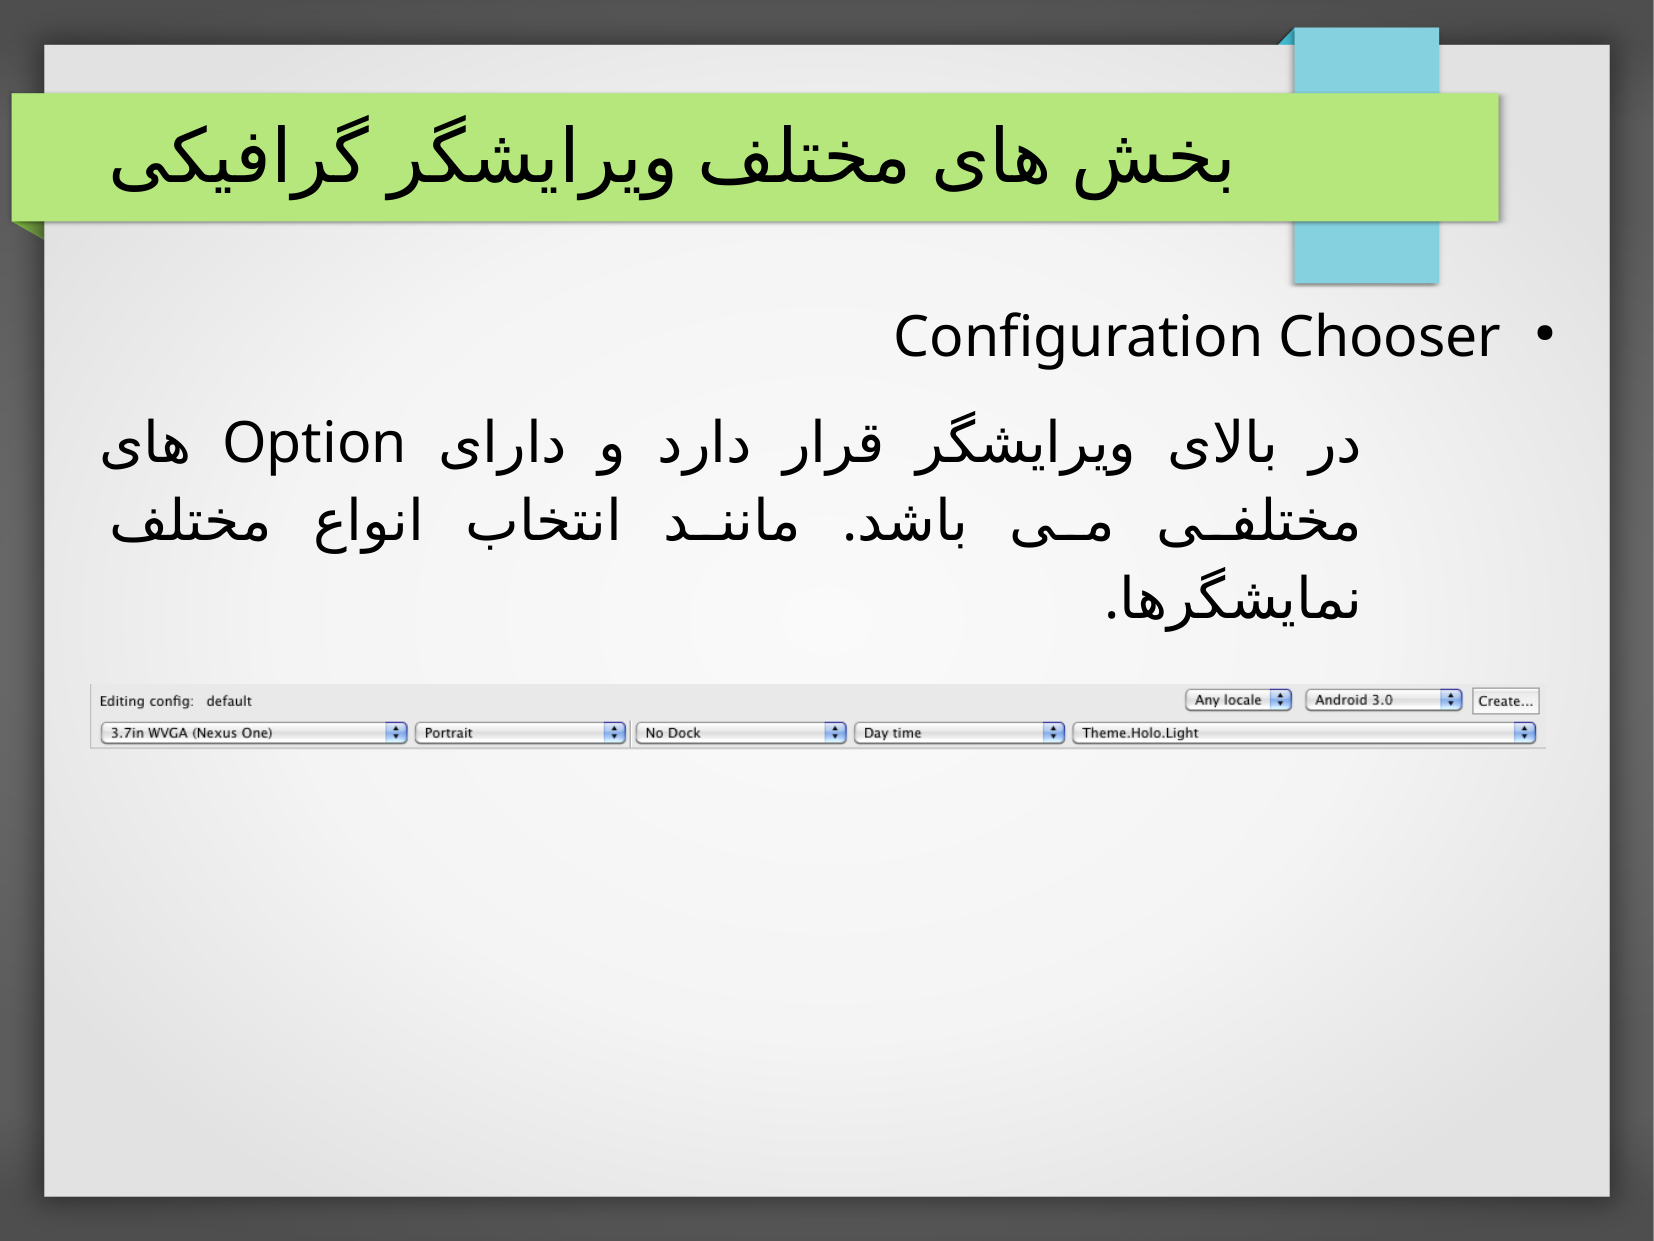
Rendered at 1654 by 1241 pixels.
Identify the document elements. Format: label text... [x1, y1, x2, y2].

list Configuration Chooser در بالای ویرایشگر قرار دارد و دارای Option های مختلفی می باشد. مانند انتخاب انواع مختلف نمایشگرها. [82, 295, 1571, 639]
picture [0, 0, 1654, 1241]
title بخش های مختلف ویرایشگر گرافیکی [82, 94, 1264, 213]
